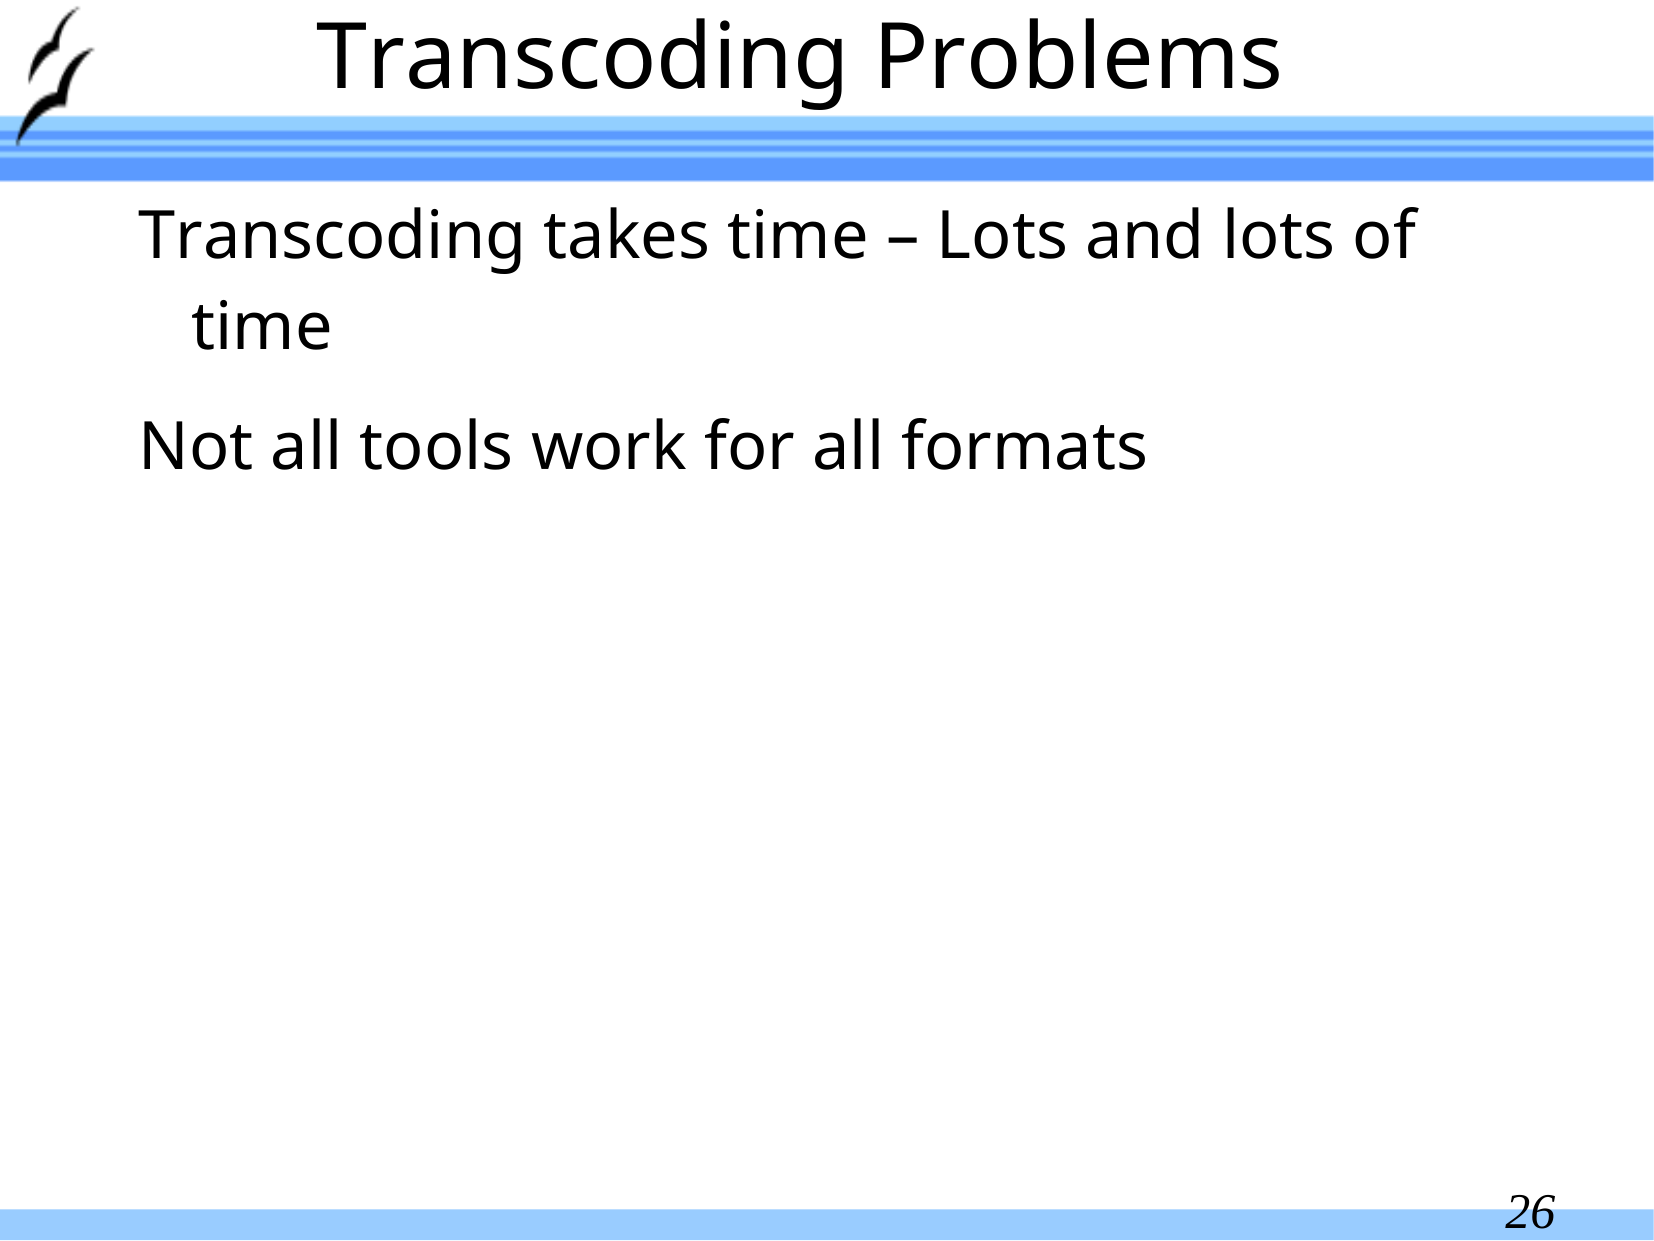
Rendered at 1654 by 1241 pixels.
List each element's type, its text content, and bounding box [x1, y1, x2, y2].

list Transcoding takes time – Lots and lots of time Not all tools work for all formats [120, 187, 1533, 1195]
title Transcoding Problems [94, 0, 1507, 121]
picture [0, 0, 1654, 188]
